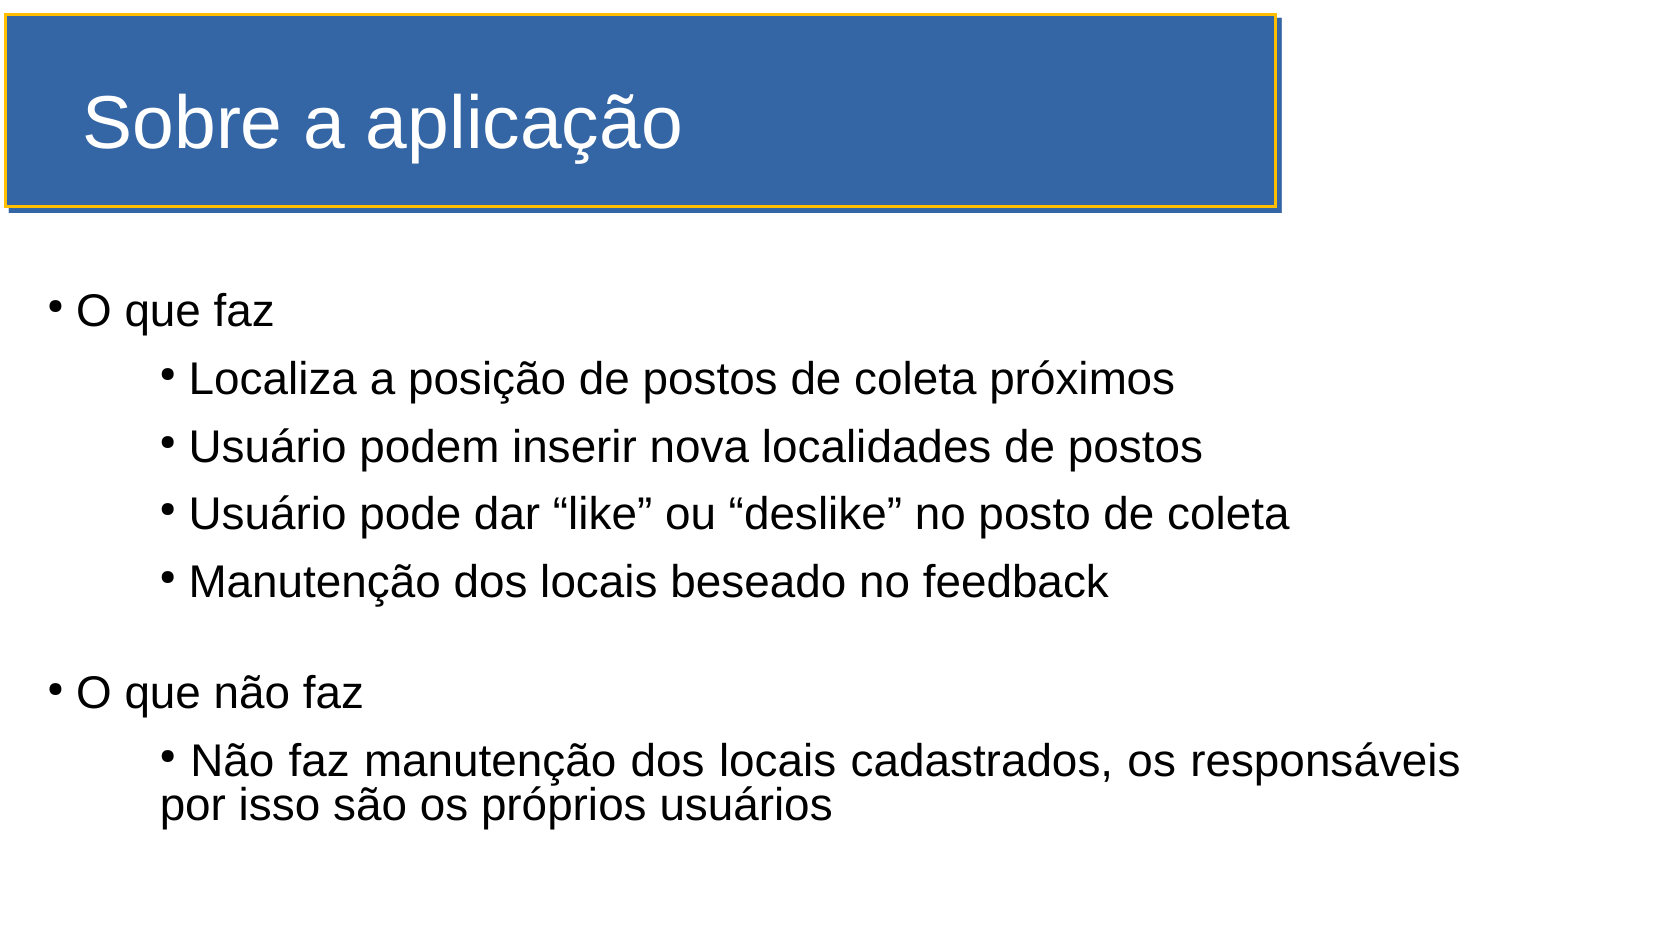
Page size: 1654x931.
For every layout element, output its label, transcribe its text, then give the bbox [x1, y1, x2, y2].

list O que faz Localiza a posição de postos de coleta próximos Usuário podem inserir nova localidades de postos Usuário pode dar “like” ou “deslike” no posto de coleta Manutenção dos locais beseado no feedback O que não faz Não faz manutenção dos locais cadastrados, os responsáveis por isso são os próprios usuários [47, 212, 1524, 892]
title Sobre a aplicação [82, 44, 1235, 192]
